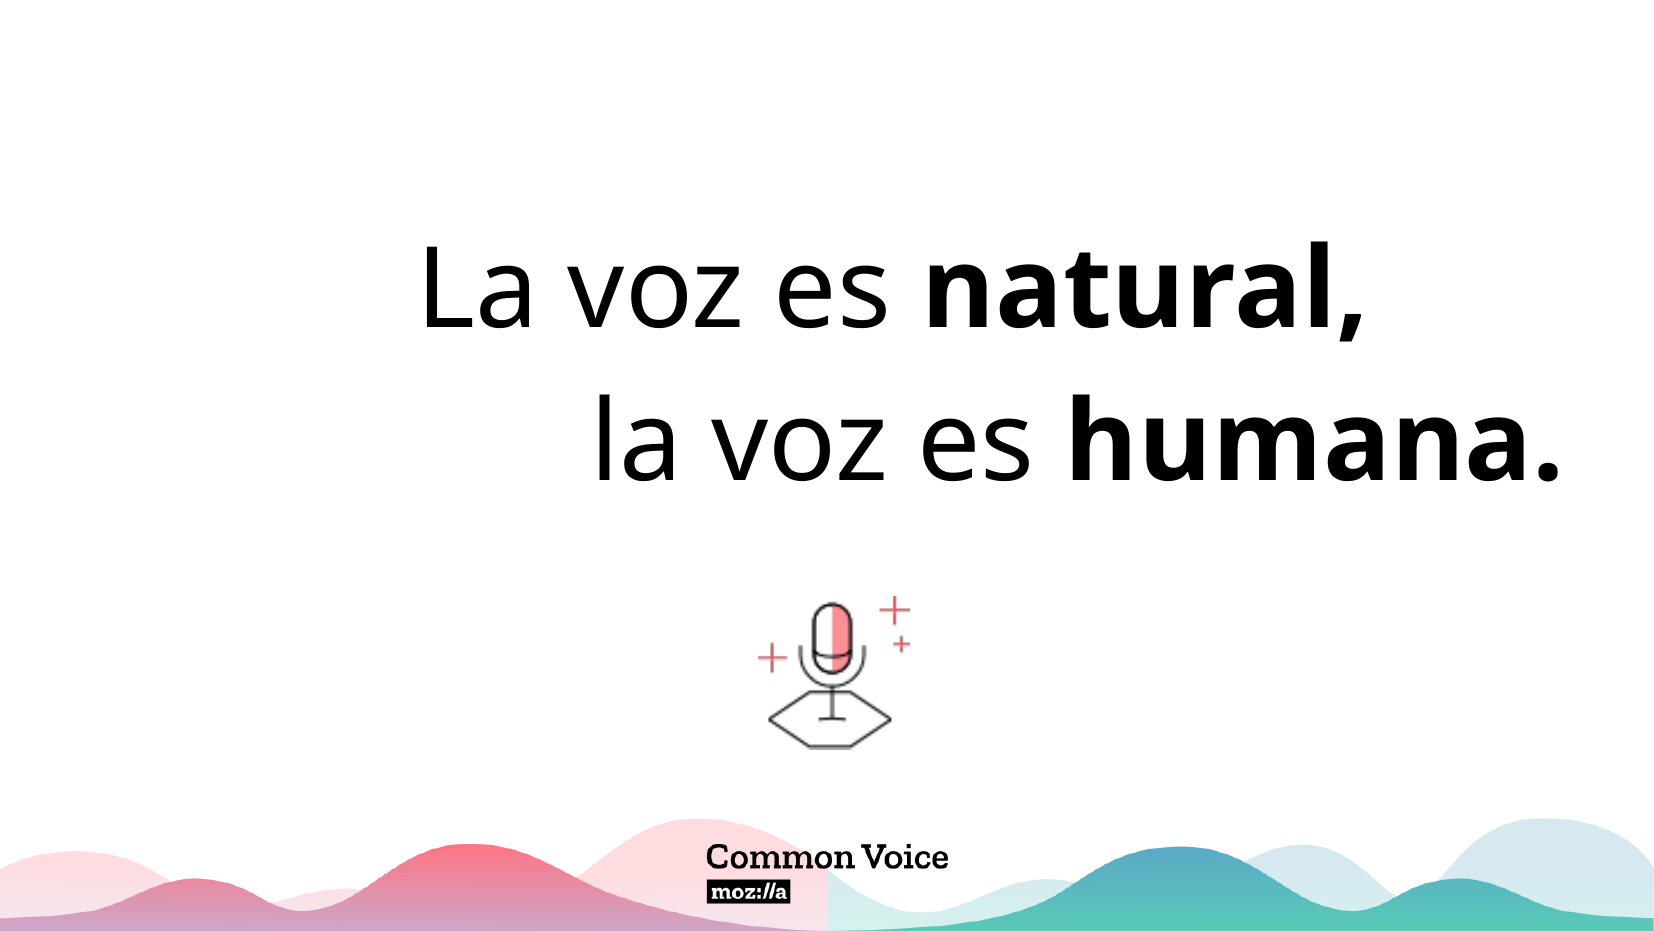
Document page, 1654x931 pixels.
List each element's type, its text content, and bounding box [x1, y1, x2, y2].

picture [0, 0, 1654, 931]
text_box La voz es natural, la voz es humana. [224, 199, 1434, 485]
